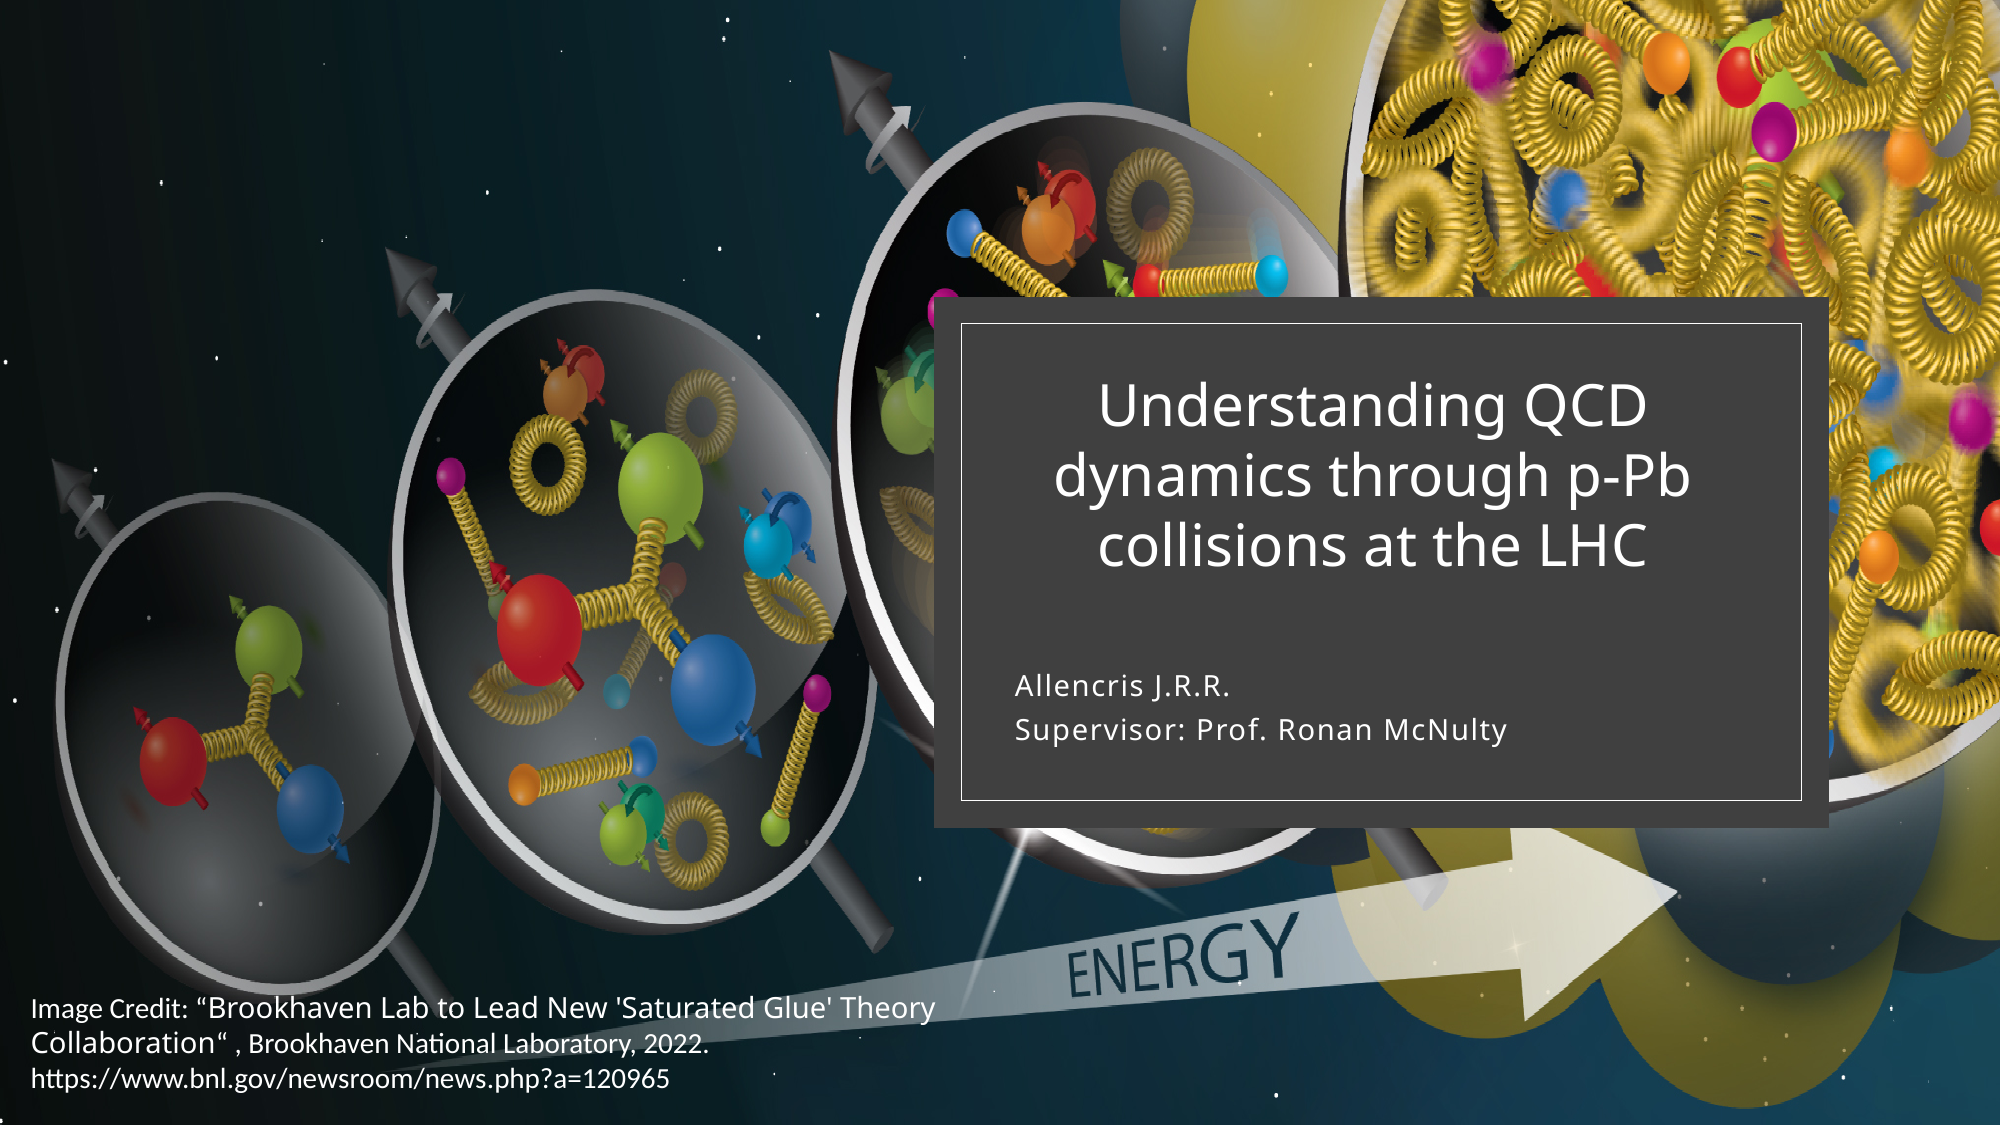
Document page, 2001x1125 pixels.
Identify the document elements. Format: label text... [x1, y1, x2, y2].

picture [0, 0, 2000, 1125]
subtitle Allencris J.R.R. Supervisor: Prof. Ronan McNulty [999, 663, 1784, 756]
text_box Image Credit: “Brookhaven Lab to Lead New 'Saturated Glue' Theory Collaboration“ , Brookhaven National Laboratory, 2022. https://www.bnl.gov/newsroom/news.php?a=120965 [15, 981, 1042, 1103]
text_box Understanding QCD dynamics through p-Pb collisions at the LHC [999, 360, 1746, 588]
text_box [934, 297, 1829, 828]
